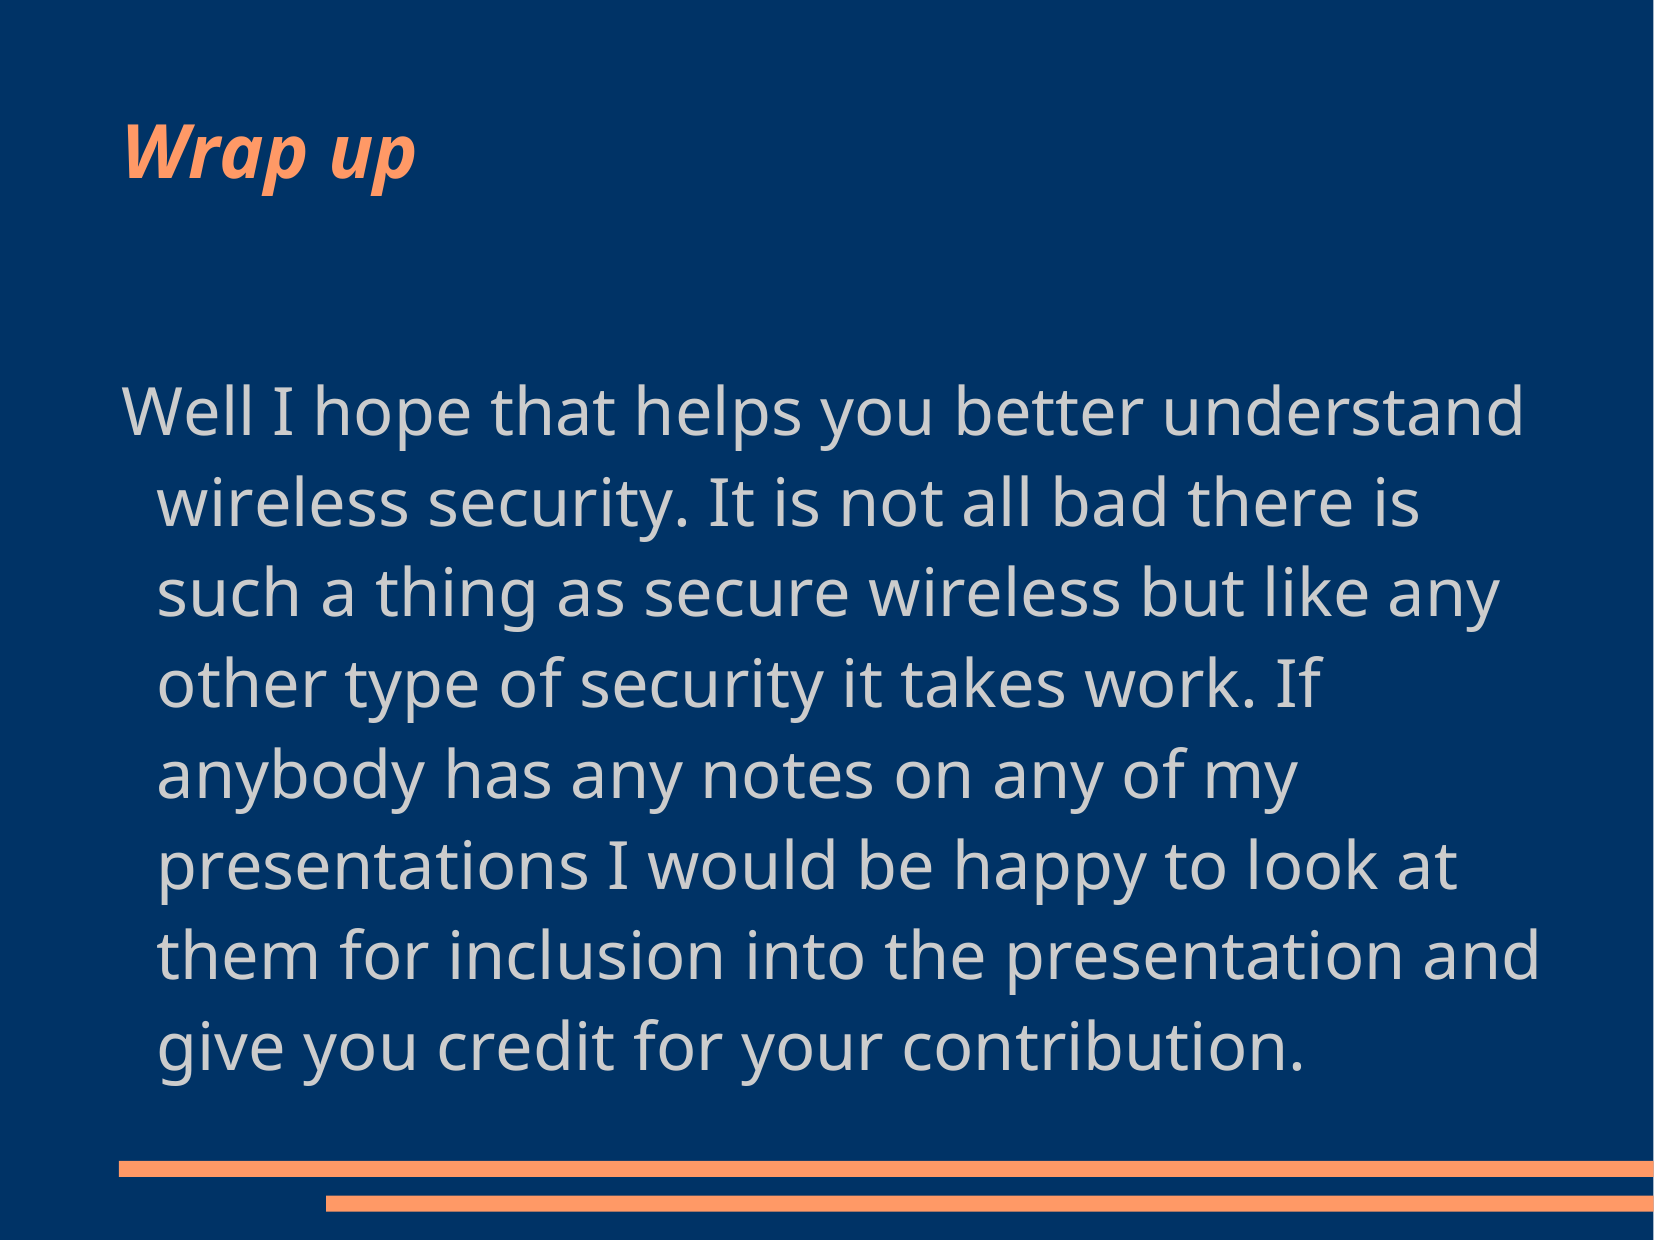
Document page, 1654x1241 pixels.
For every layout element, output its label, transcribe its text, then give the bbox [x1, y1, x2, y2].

title Wrap up [121, 46, 1534, 254]
subtitle Well I hope that helps you better understand wireless security. It is not all bad there is such a thing as secure wireless but like any other type of security it takes work. If anybody has any notes on any of my presentations I would be happy to look at them for inclusion into the presentation and give you credit for your contribution. [121, 322, 1561, 1133]
